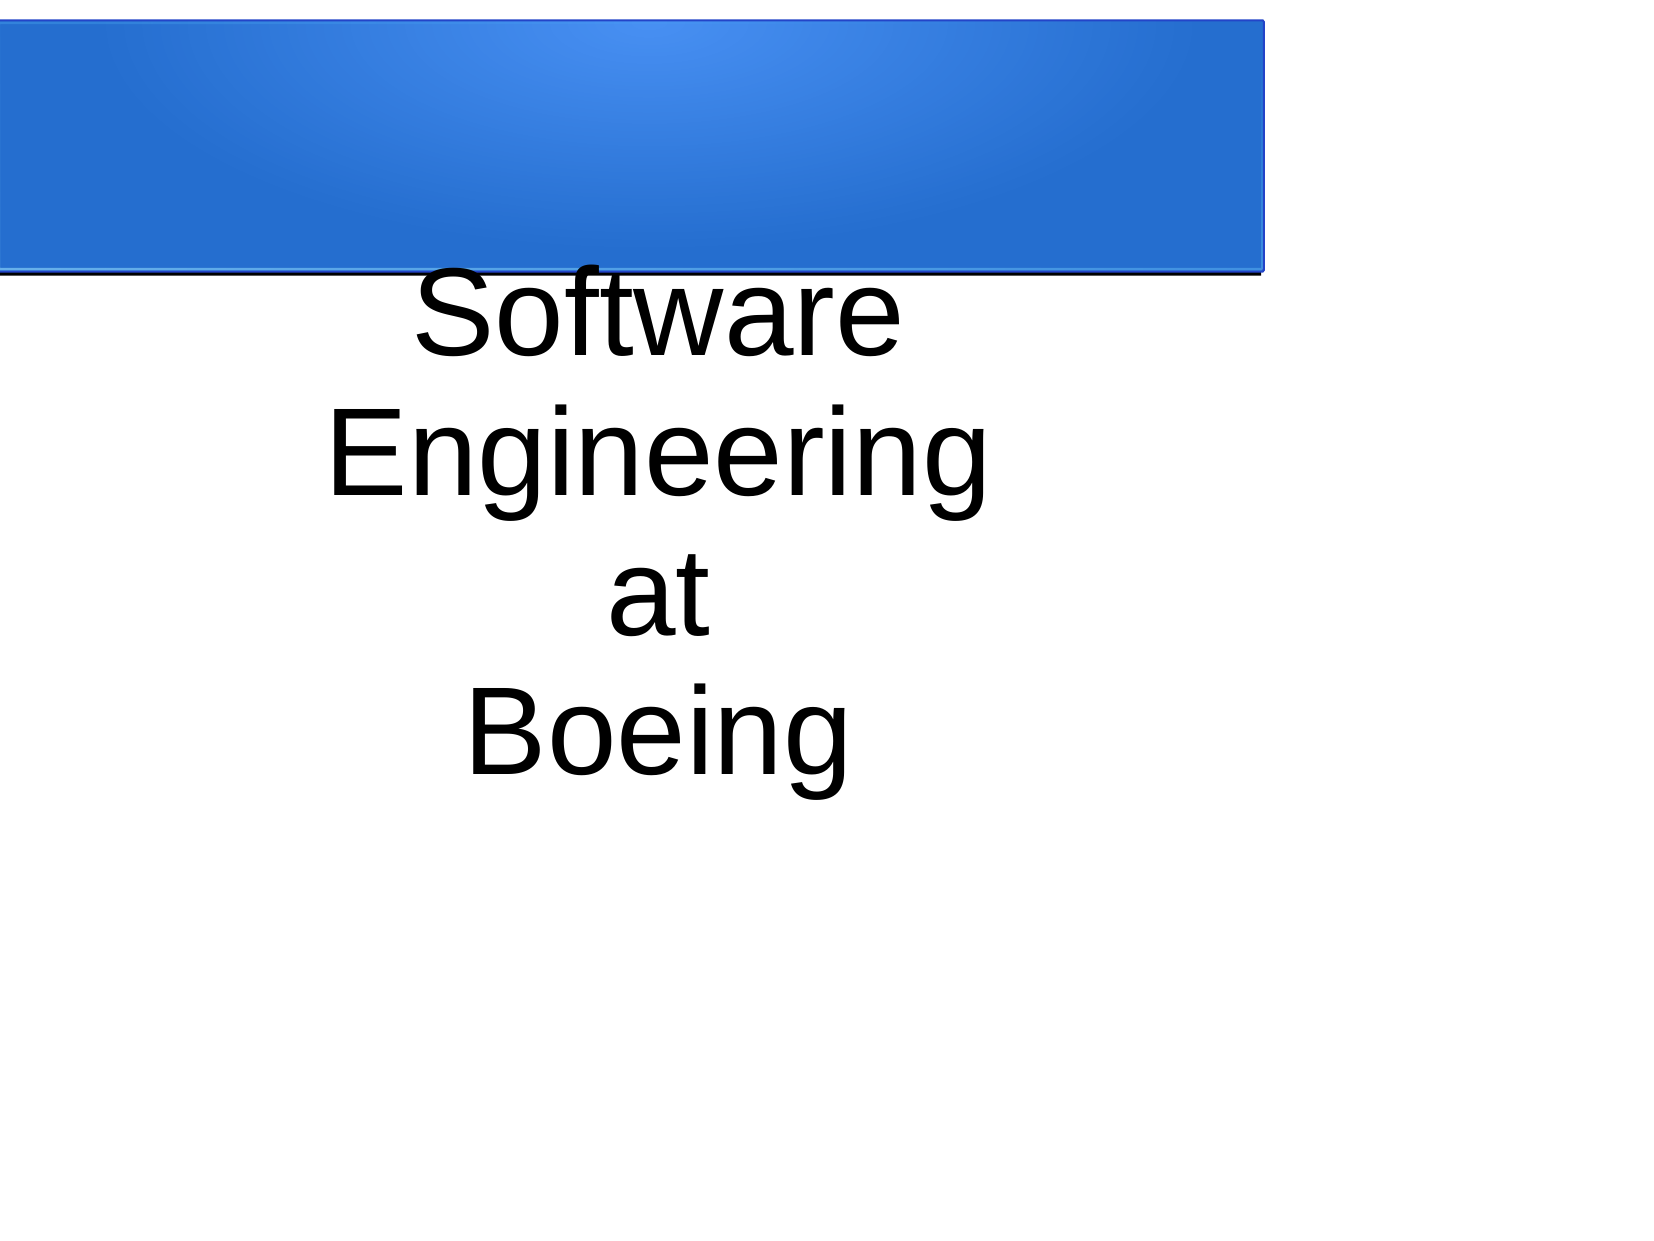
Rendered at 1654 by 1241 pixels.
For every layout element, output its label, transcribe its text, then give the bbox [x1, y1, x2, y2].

subtitle Software Engineering at Boeing [82, 47, 1235, 997]
